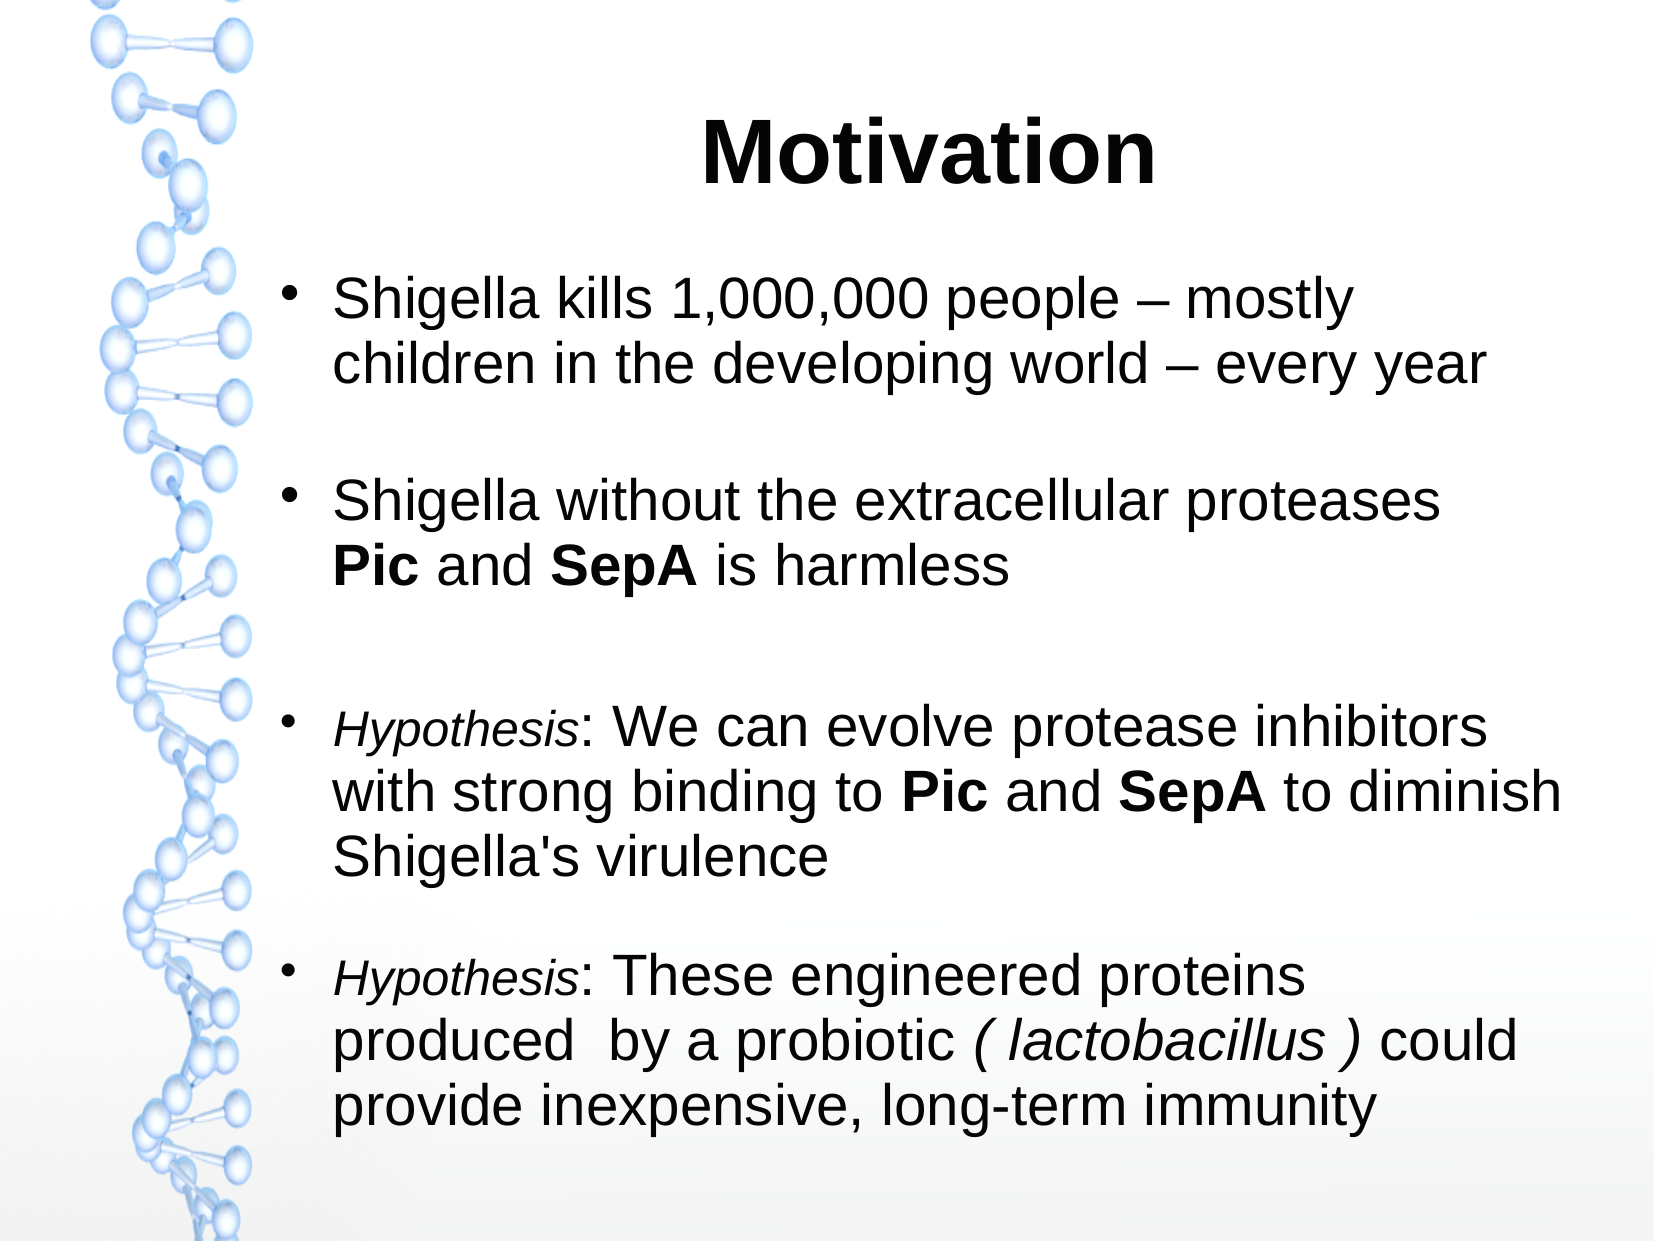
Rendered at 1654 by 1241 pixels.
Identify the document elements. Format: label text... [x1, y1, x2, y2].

picture [0, 0, 1654, 1241]
text_box Shigella kills 1,000,000 people – mostly children in the developing world – every year Shigella without the extracellular proteases Pic and SepA is harmless Hypothesis: We can evolve protease inhibitors with strong binding to Pic and SepA to diminish Shigella's virulence Hypothesis: These engineered proteins produced by a probiotic ( lactobacillus ) could provide inexpensive, long-term immunity [262, 262, 1576, 1163]
text_box Motivation [265, 47, 1595, 252]
